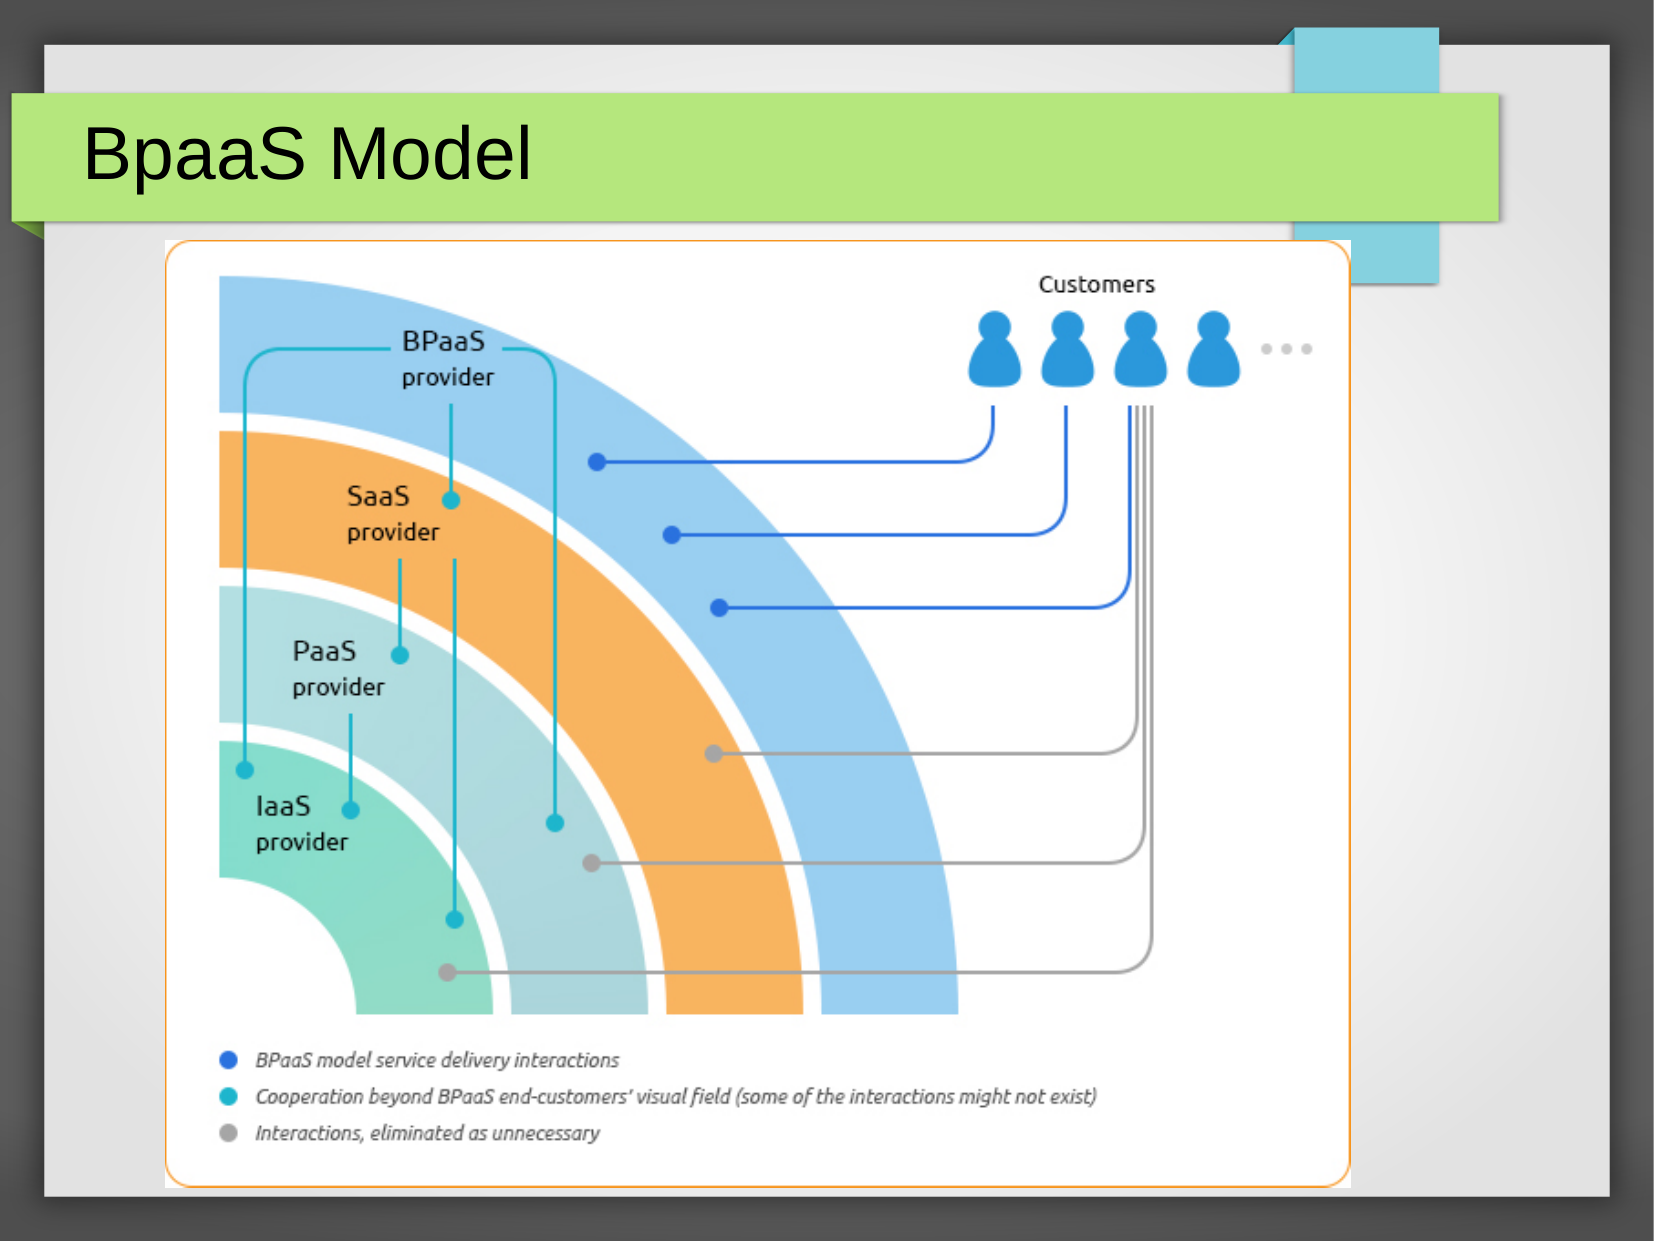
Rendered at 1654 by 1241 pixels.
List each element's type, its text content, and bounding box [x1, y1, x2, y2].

title BpaaS Model [82, 94, 1264, 213]
picture [0, 0, 1654, 1241]
